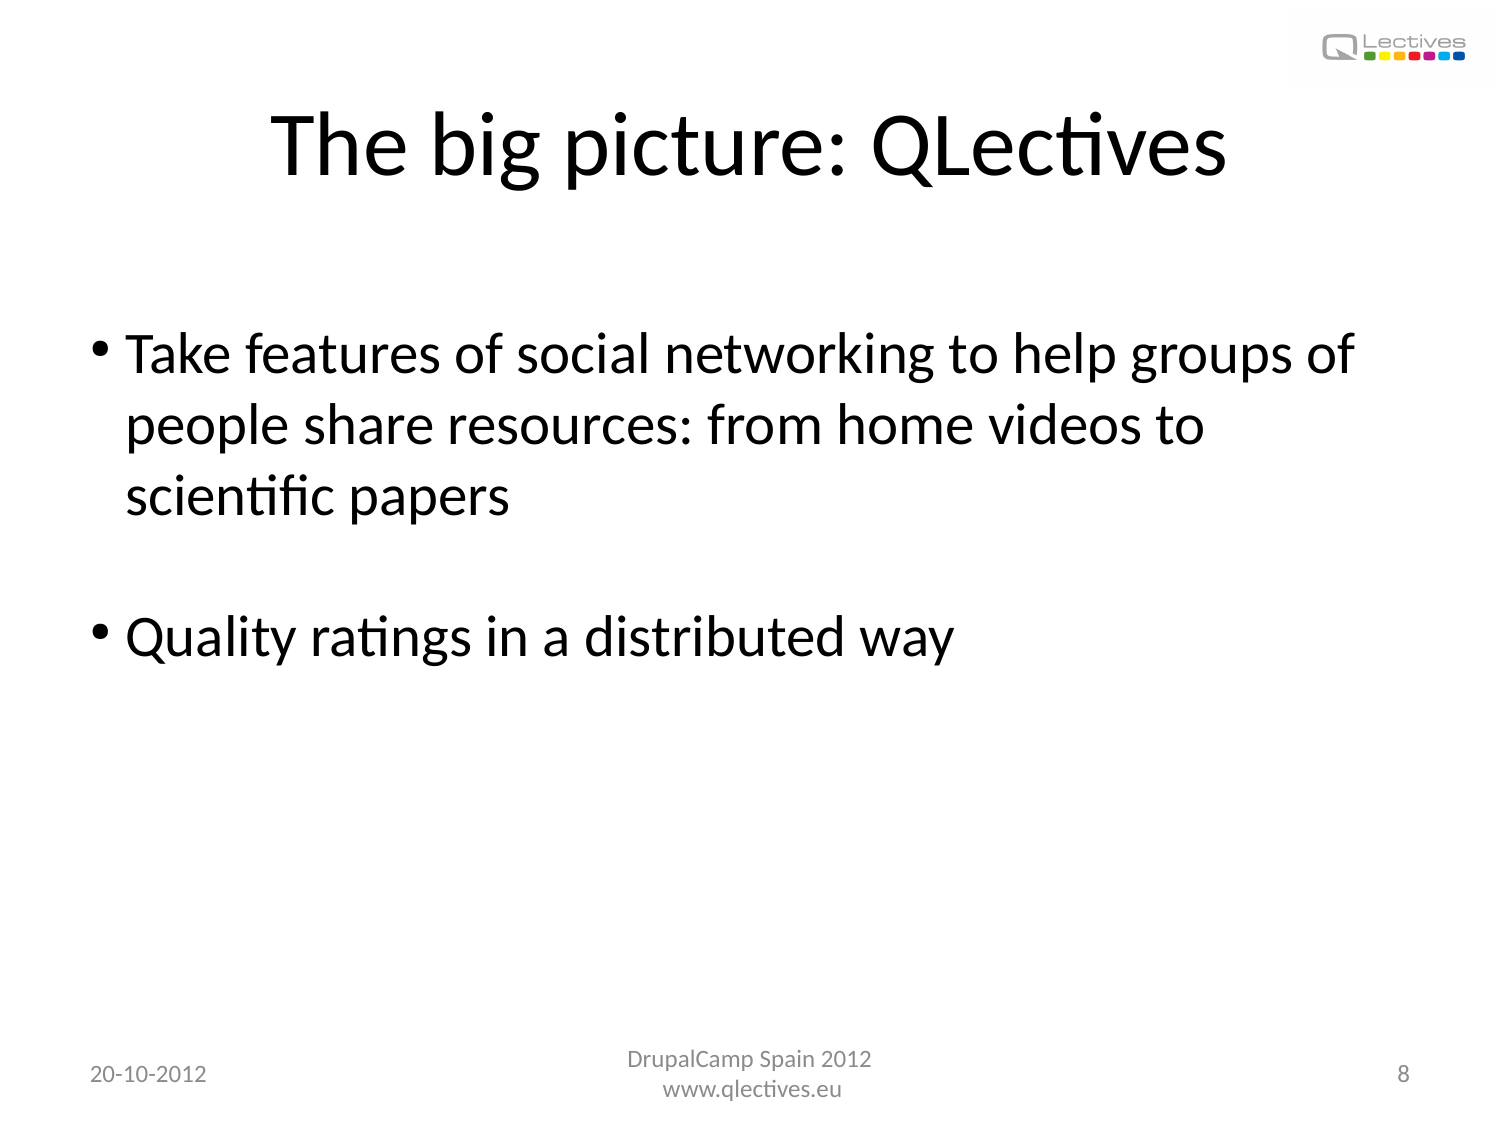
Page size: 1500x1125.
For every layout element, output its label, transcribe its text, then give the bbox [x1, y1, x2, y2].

text_box Take features of social networking to help groups of people share resources: from home videos to scientific papers Quality ratings in a distributed way [75, 262, 1425, 1005]
text_box <number> [1074, 1042, 1425, 1103]
text_box 20-10-2012 [74, 1042, 425, 1103]
text_box DrupalCamp Spain 2012 www.qlectives.eu [512, 1042, 988, 1103]
picture [1288, 9, 1500, 90]
text_box The big picture: QLectives [75, 45, 1425, 233]
